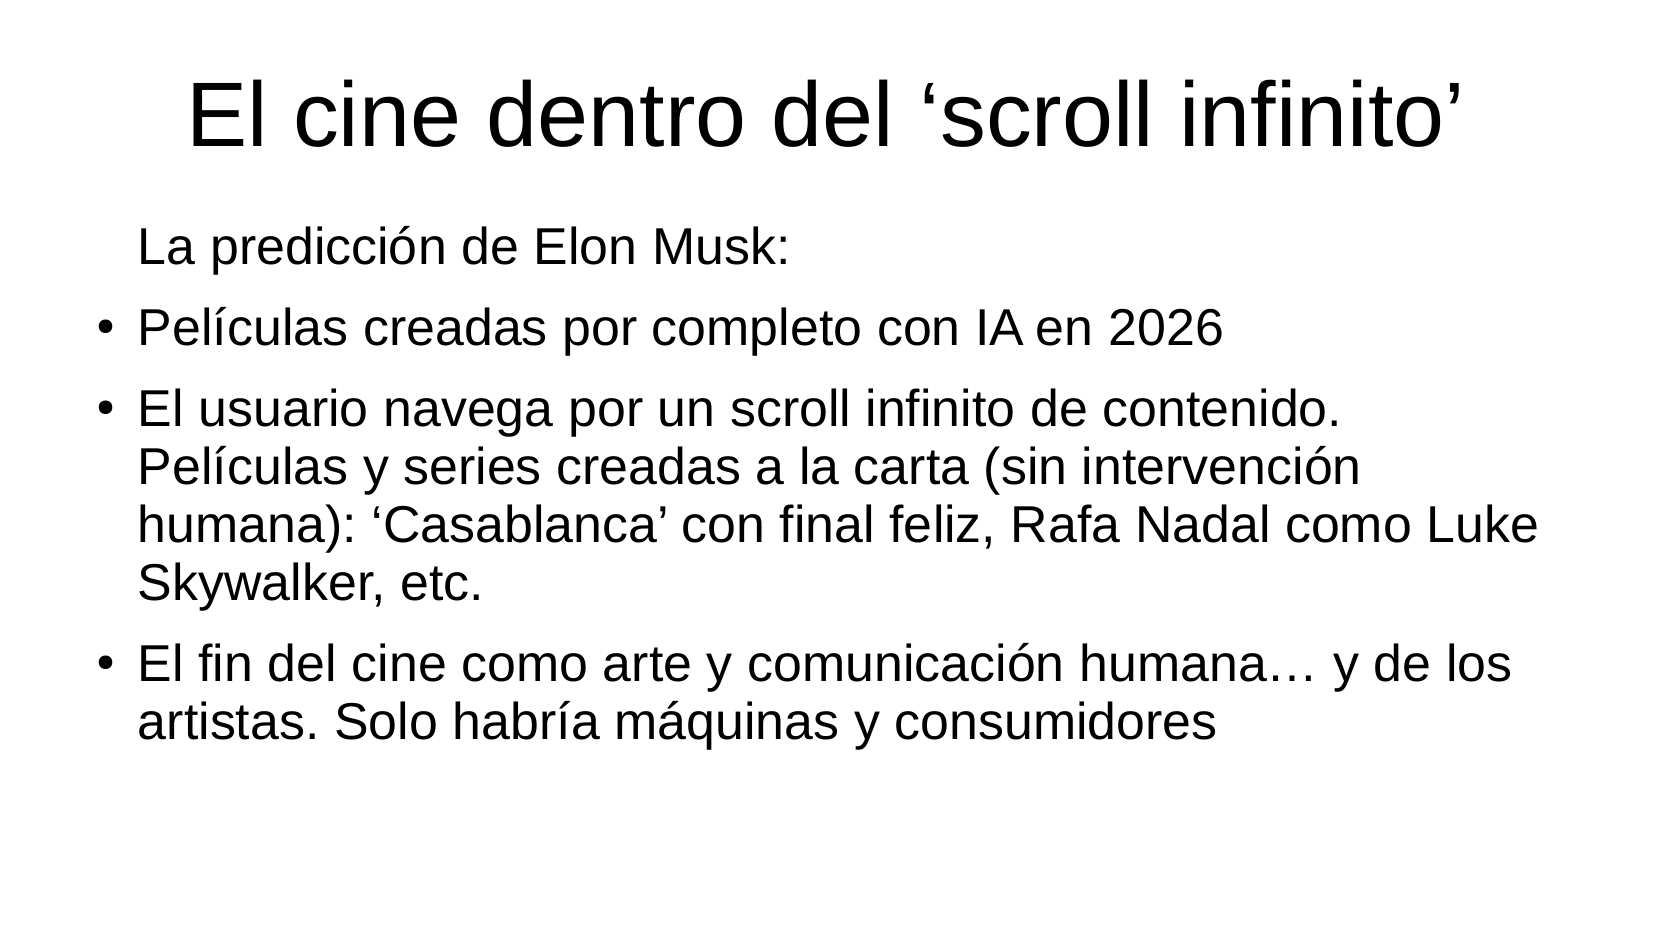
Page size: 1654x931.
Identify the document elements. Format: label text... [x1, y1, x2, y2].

title El cine dentro del ‘scroll infinito’ [82, 37, 1571, 193]
list La predicción de Elon Musk: Películas creadas por completo con IA en 2026 El usuario navega por un scroll infinito de contenido. Películas y series creadas a la carta (sin intervención humana): ‘Casablanca’ con final feliz, Rafa Nadal como Luke Skywalker, etc. El fin del cine como arte y comunicación humana… y de los artistas. Solo habría máquinas y consumidores [82, 217, 1571, 758]
